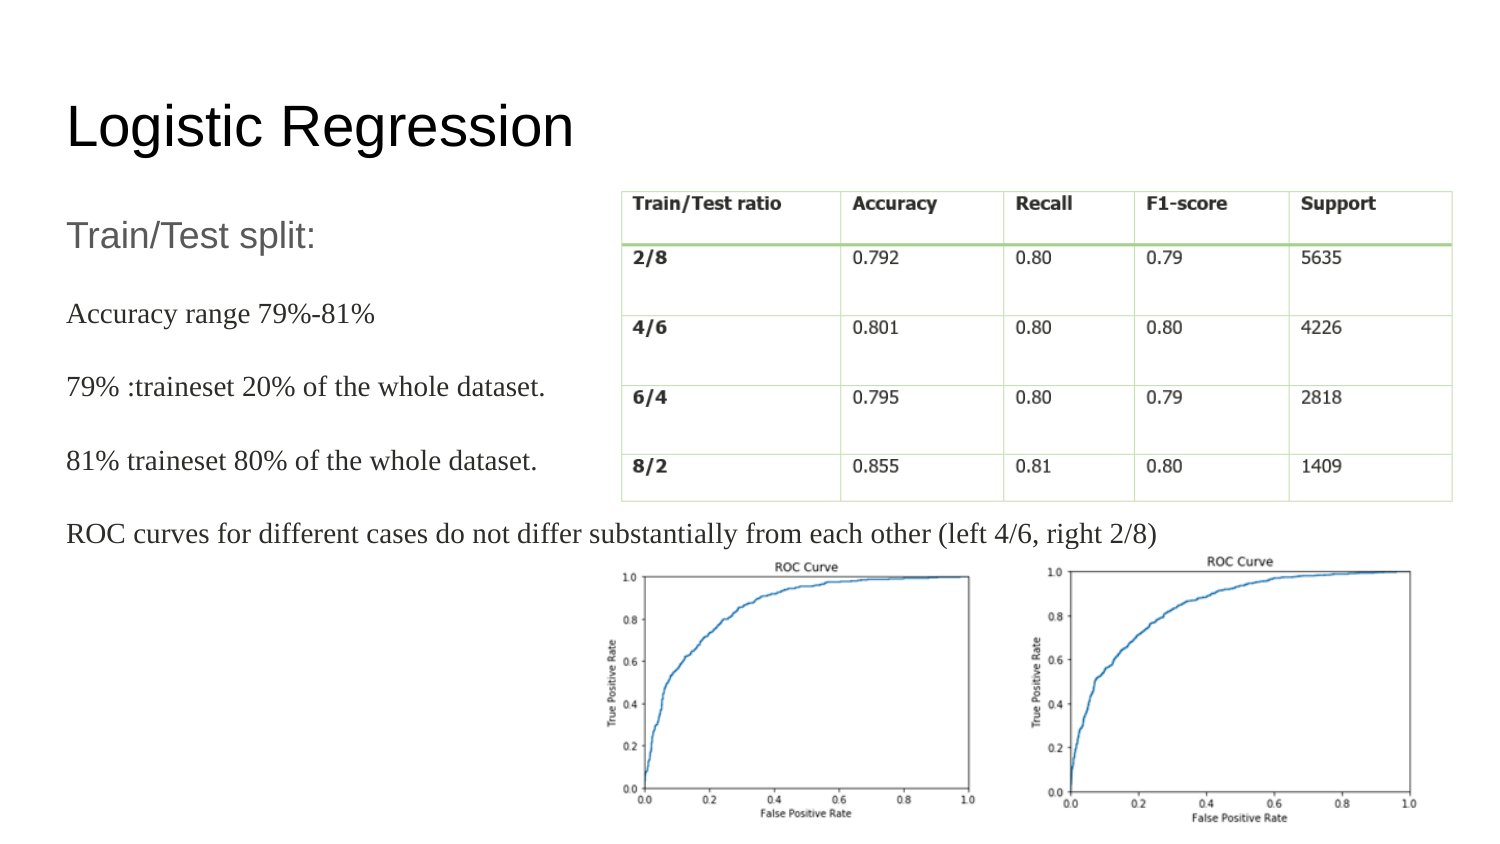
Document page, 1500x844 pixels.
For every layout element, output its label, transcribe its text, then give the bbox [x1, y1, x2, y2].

title Logistic Regression [51, 72, 1449, 167]
list Train/Test split: Accuracy range 79%-81% 79% :traineset 20% of the whole dataset. 81% traineset 80% of the whole dataset. ROC curves for different cases do not differ substantially from each other (left 4/6, right 2/8) [51, 189, 1449, 750]
picture [1026, 549, 1425, 831]
picture [615, 188, 1462, 507]
picture [602, 555, 983, 825]
